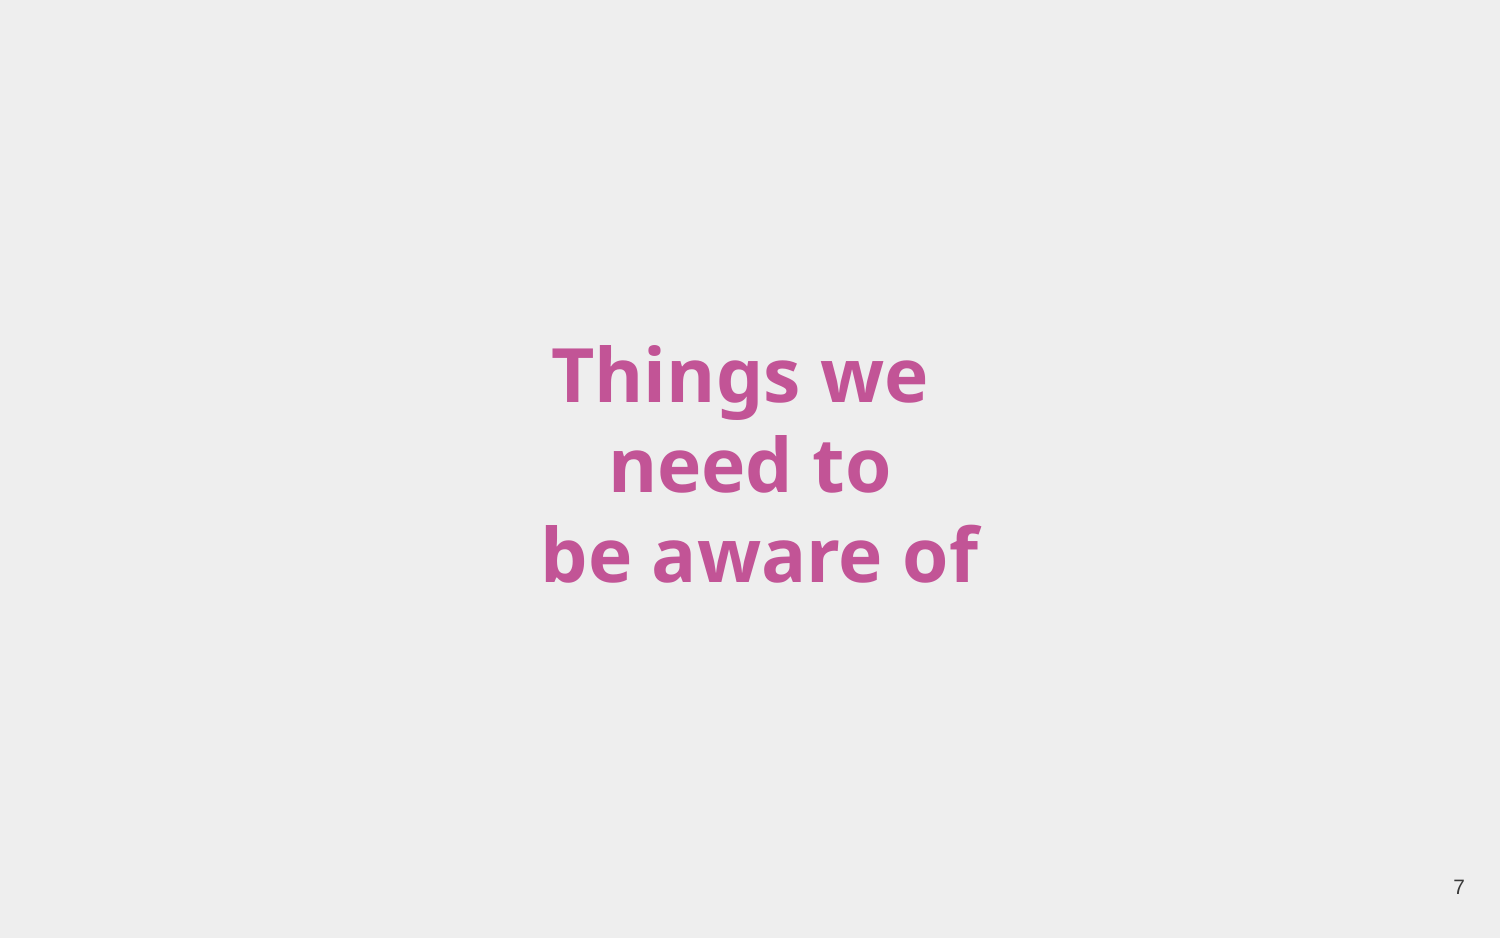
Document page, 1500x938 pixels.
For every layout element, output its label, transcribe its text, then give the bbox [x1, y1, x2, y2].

title Things we need to be aware of [51, 309, 1449, 615]
slide_number <number> [1389, 849, 1480, 922]
